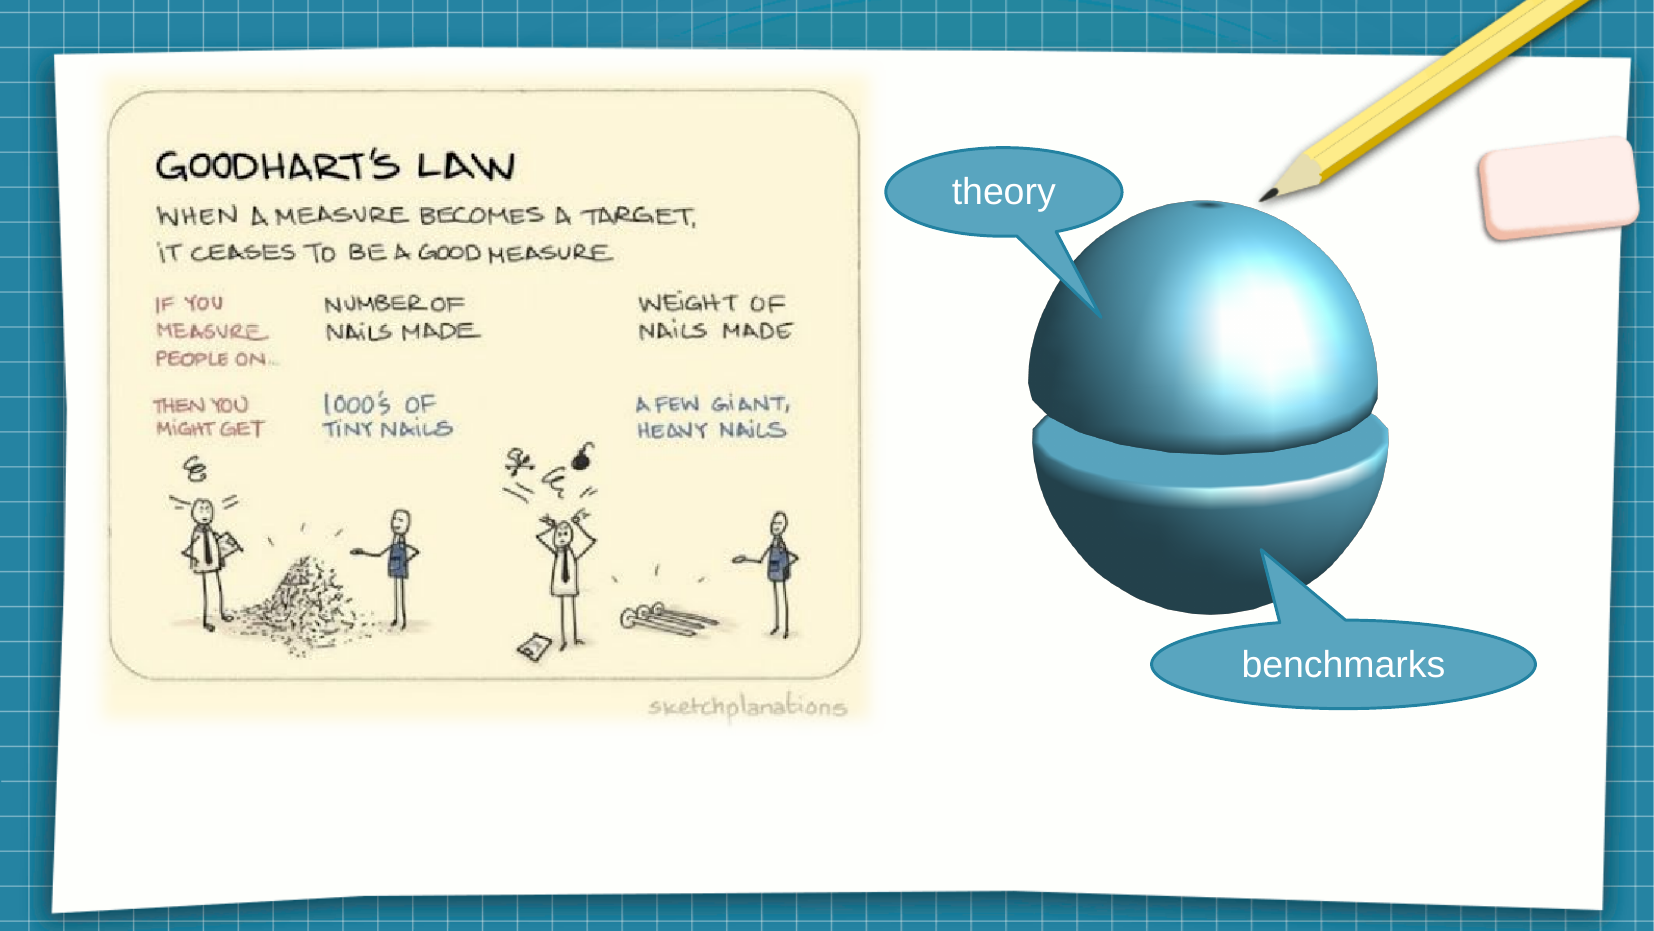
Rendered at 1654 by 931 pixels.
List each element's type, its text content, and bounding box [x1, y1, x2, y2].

picture [0, 0, 1654, 931]
text_box theory [885, 147, 1123, 318]
text_box benchmarks [1151, 549, 1536, 709]
